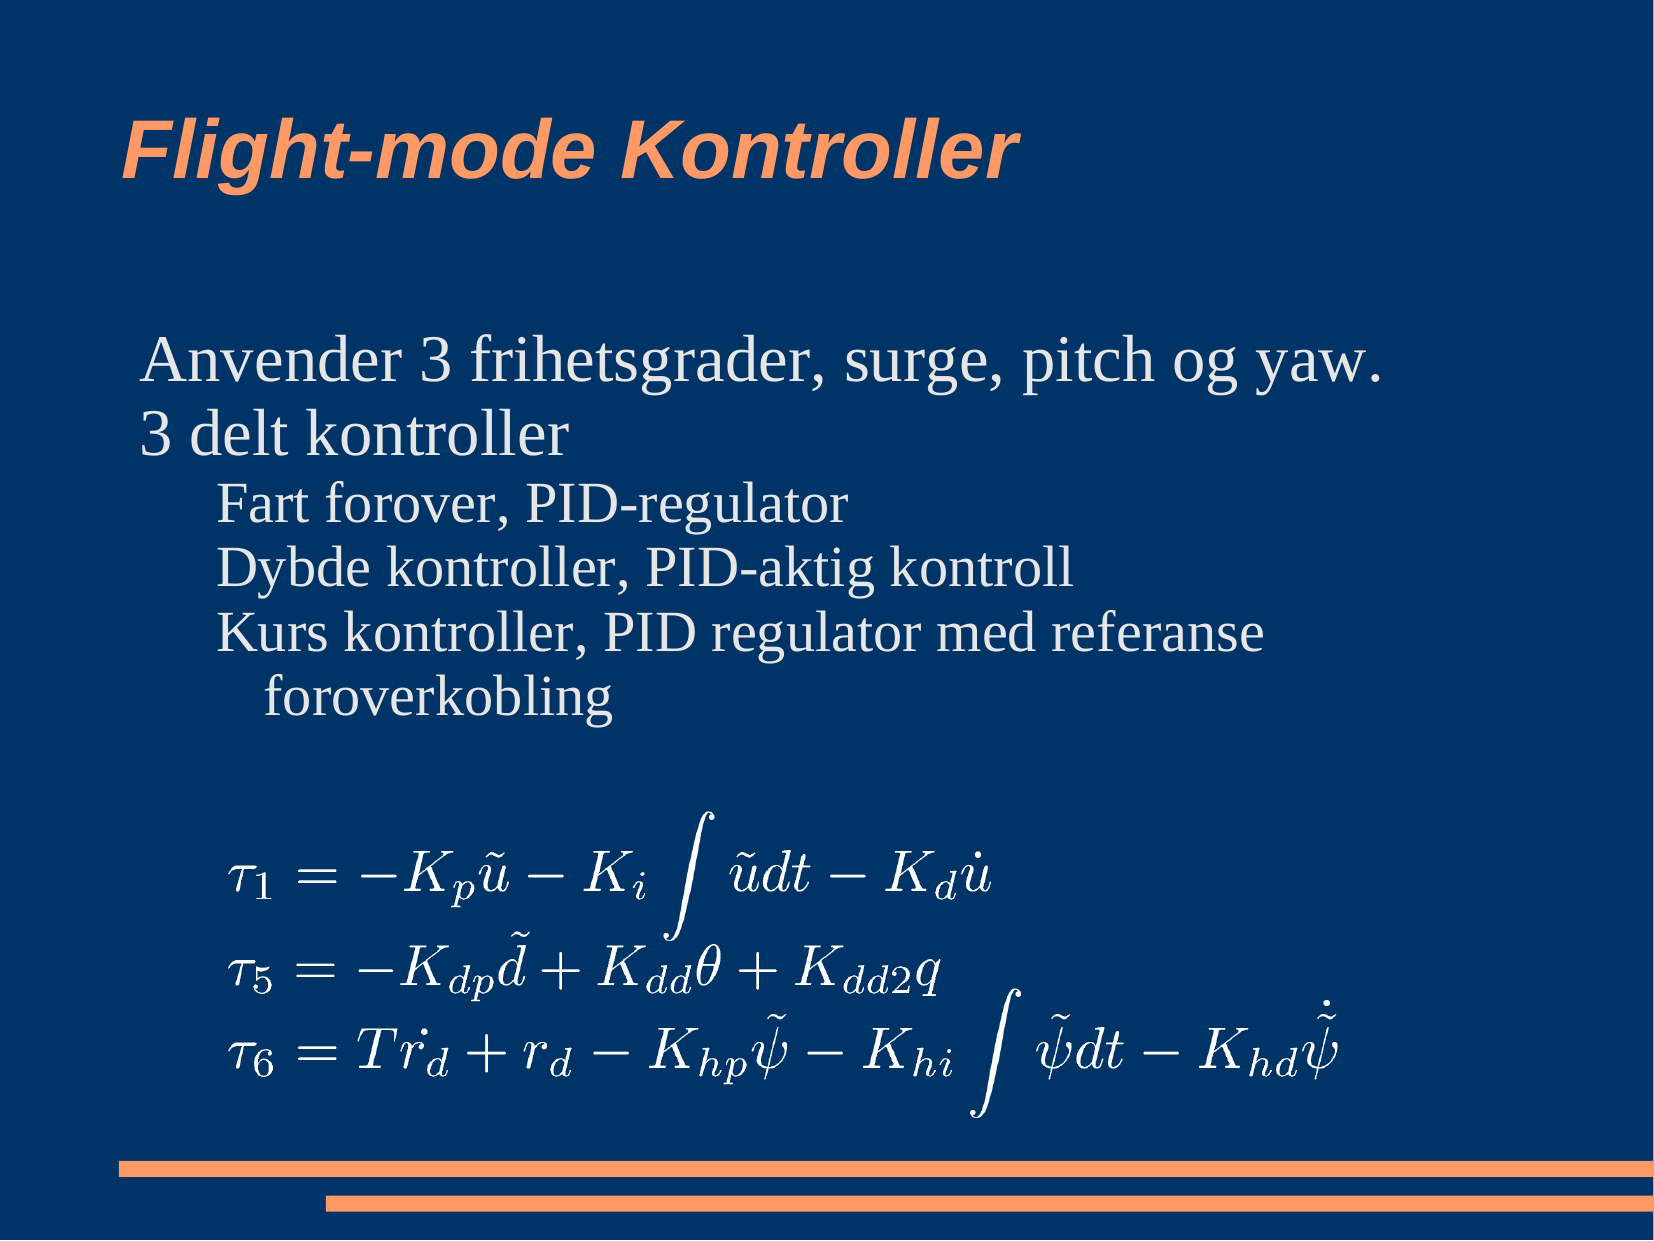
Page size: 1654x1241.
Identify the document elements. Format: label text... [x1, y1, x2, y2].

title Flight-mode Kontroller [121, 46, 1534, 254]
list Anvender 3 frihetsgrader, surge, pitch og yaw. 3 delt kontroller Fart forover, PID-regulator Dybde kontroller, PID-aktig kontroll Kurs kontroller, PID regulator med referanse foroverkobling [121, 322, 1561, 1133]
picture [222, 805, 1354, 1123]
